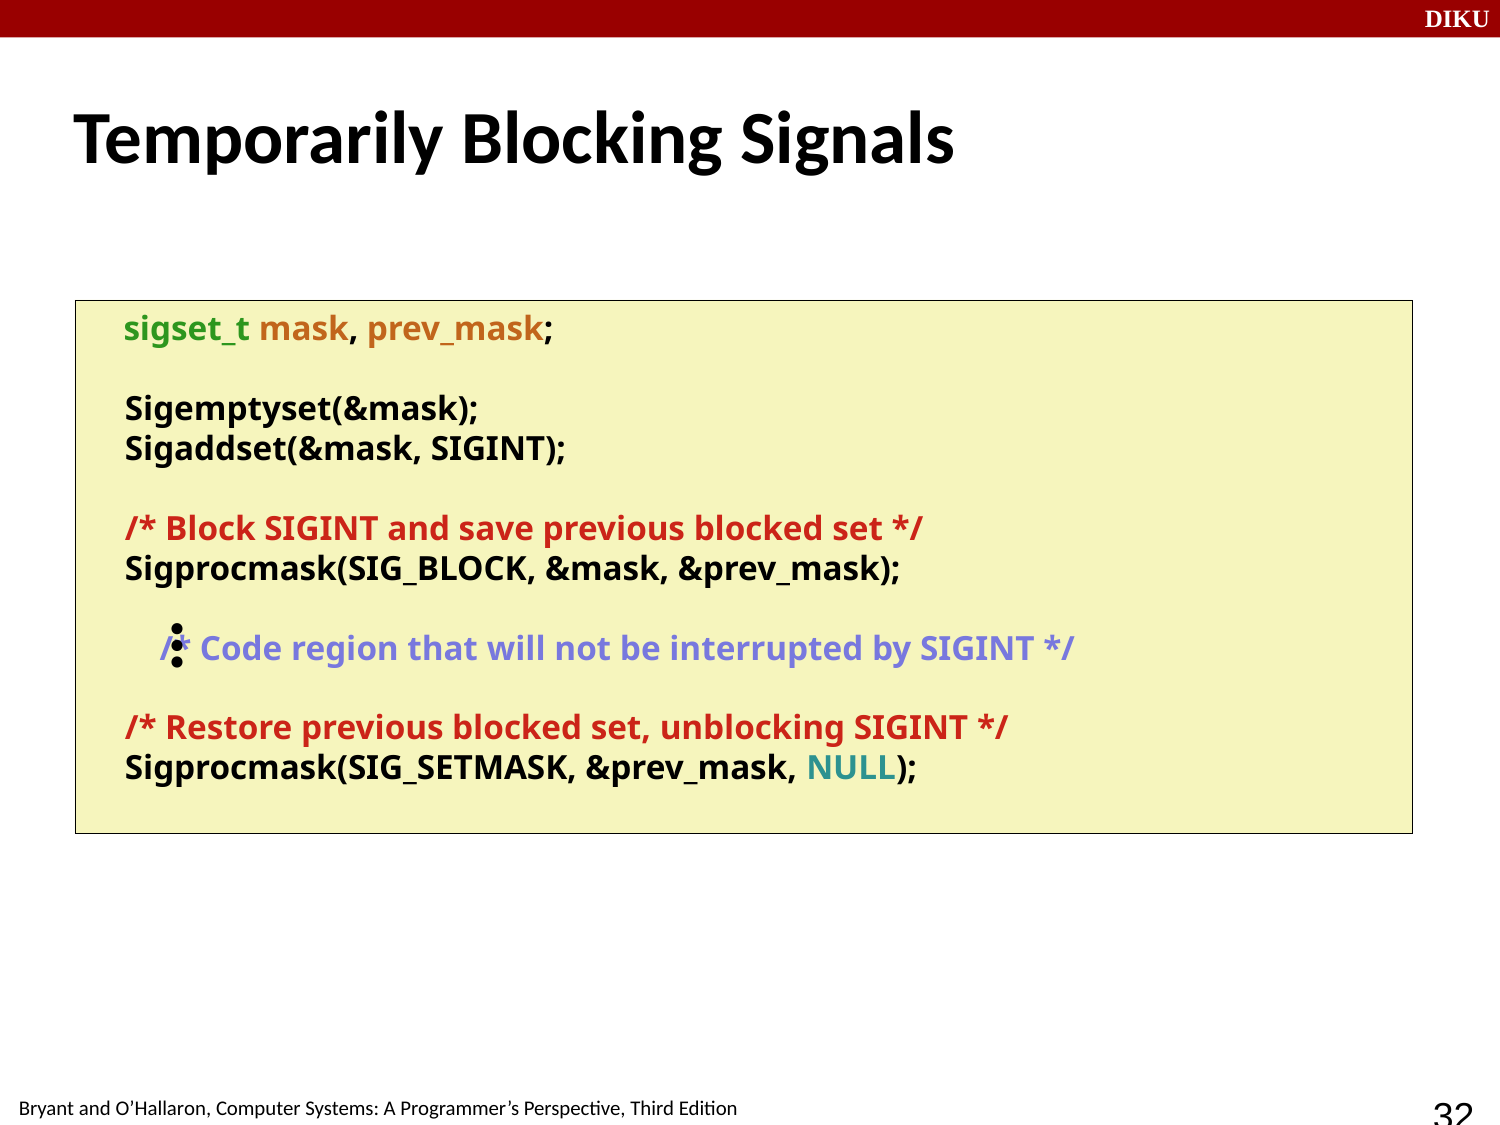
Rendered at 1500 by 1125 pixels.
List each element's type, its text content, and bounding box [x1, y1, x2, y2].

text_box … [99, 550, 205, 688]
text_box sigset_t mask, prev_mask; Sigemptyset(&mask); Sigaddset(&mask, SIGINT); /* Block SIGINT and save previous blocked set */ Sigprocmask(SIG_BLOCK, &mask, &prev_mask); /* Code region that will not be interrupted by SIGINT */ /* Restore previous blocked set, unblocking SIGINT */ Sigprocmask(SIG_SETMASK, &prev_mask, NULL); [74, 299, 1413, 834]
text_box Temporarily Blocking Signals [58, 71, 1063, 197]
